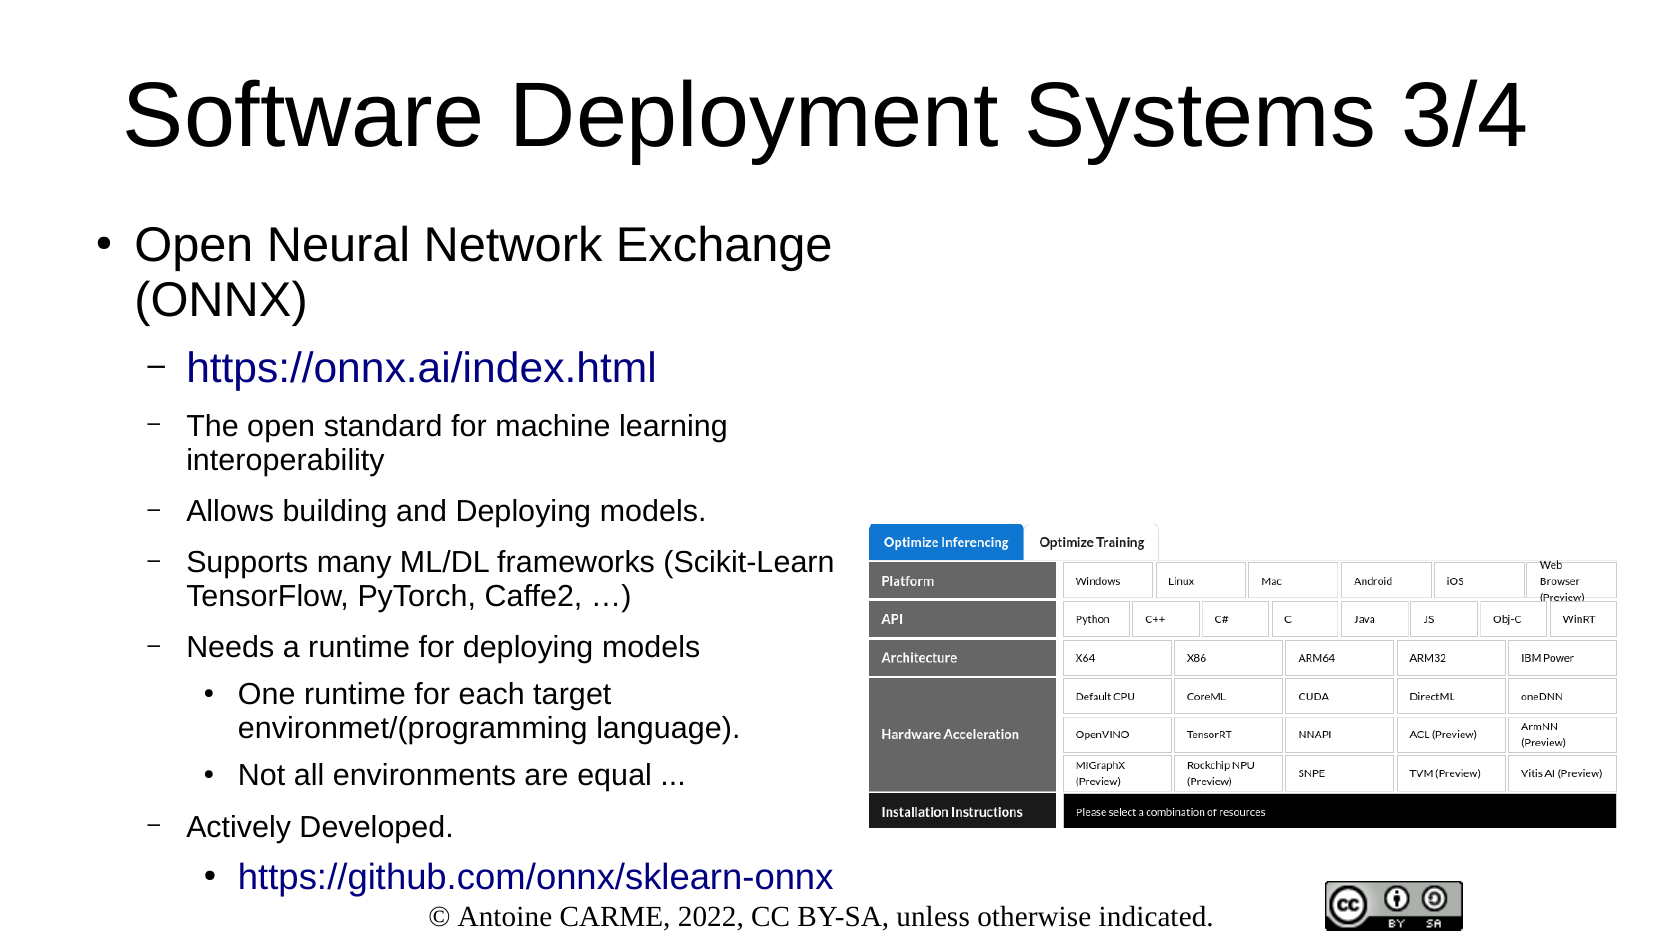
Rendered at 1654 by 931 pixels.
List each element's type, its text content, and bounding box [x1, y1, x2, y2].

picture [862, 524, 1624, 828]
picture [1325, 881, 1463, 931]
title Software Deployment Systems 3/4 [82, 37, 1571, 193]
list Open Neural Network Exchange (ONNX) https://onnx.ai/index.html The open standard for machine learning interoperability Allows building and Deploying models. Supports many ML/DL frameworks (Scikit-Learn TensorFlow, PyTorch, Caffe2, …) Needs a runtime for deploying models One runtime for each target environmet/(programming language). Not all environments are equal ... Actively Developed. https://github.com/onnx/sklearn-onnx [82, 217, 901, 901]
